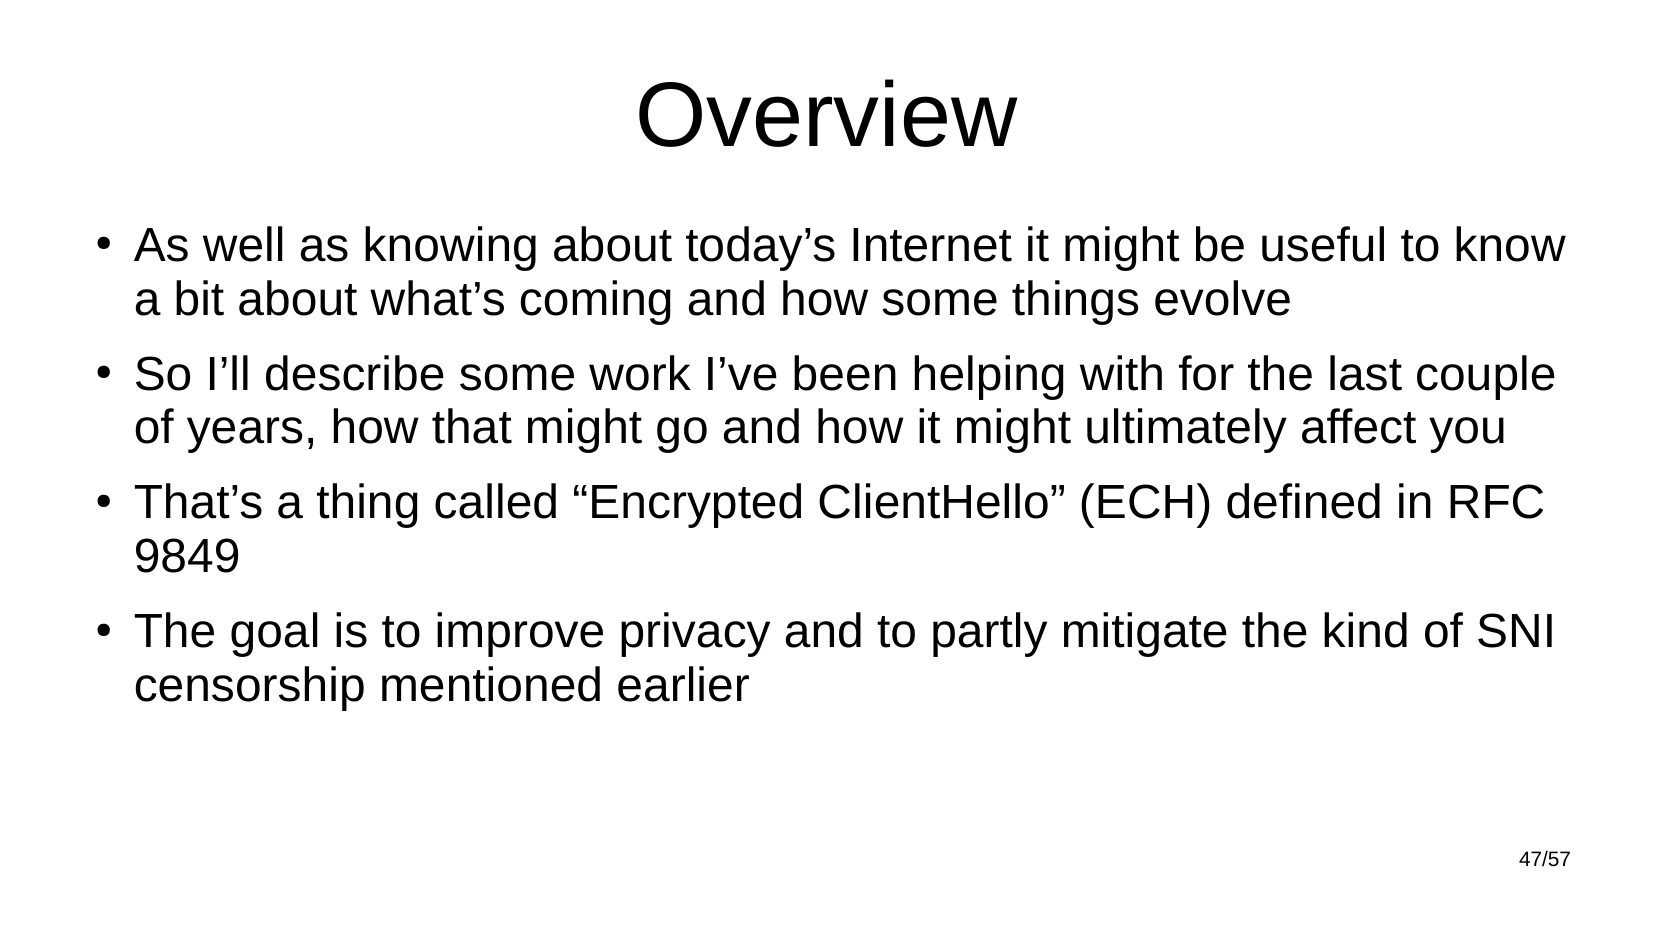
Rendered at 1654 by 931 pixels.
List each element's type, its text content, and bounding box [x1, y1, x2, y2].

title Overview [82, 37, 1571, 193]
list As well as knowing about today’s Internet it might be useful to know a bit about what’s coming and how some things evolve So I’ll describe some work I’ve been helping with for the last couple of years, how that might go and how it might ultimately affect you That’s a thing called “Encrypted ClientHello” (ECH) defined in RFC 9849 The goal is to improve privacy and to partly mitigate the kind of SNI censorship mentioned earlier [82, 217, 1571, 758]
